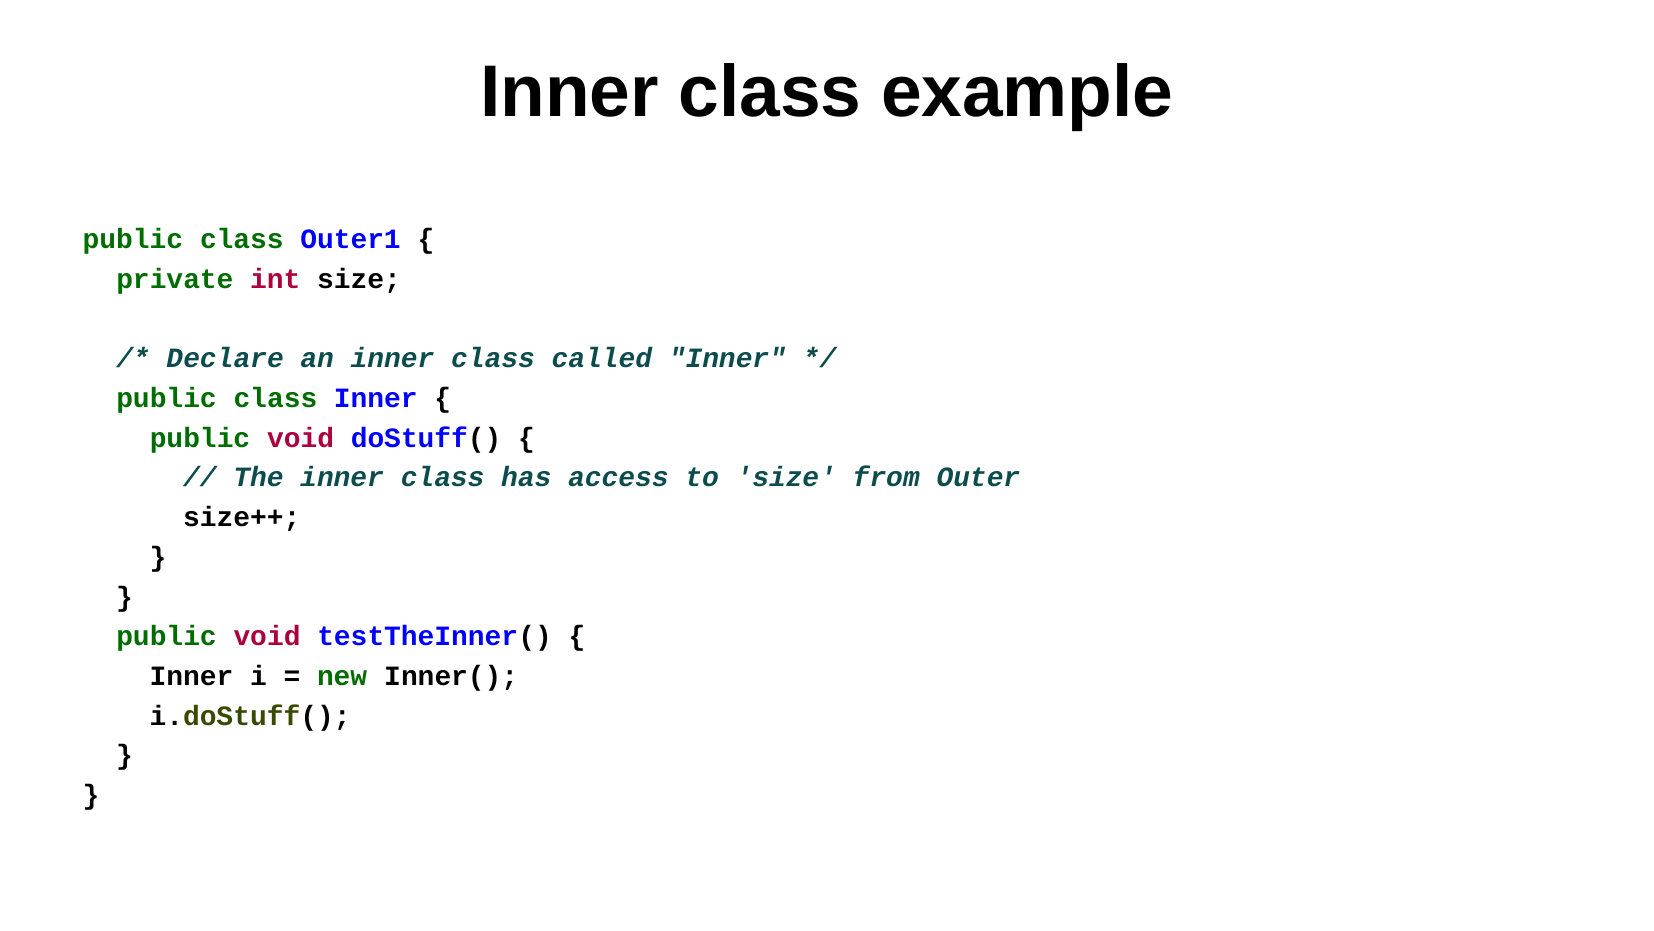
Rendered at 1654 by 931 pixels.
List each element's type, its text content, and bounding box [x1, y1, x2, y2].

list public class Outer1 { private int size; /* Declare an inner class called "Inner" */ public class Inner { public void doStuff() { // The inner class has access to 'size' from Outer size++; } } public void testTheInner() { Inner i = new Inner(); i.doStuff(); } } [82, 217, 1538, 860]
title Inner class example [82, 50, 1571, 133]
